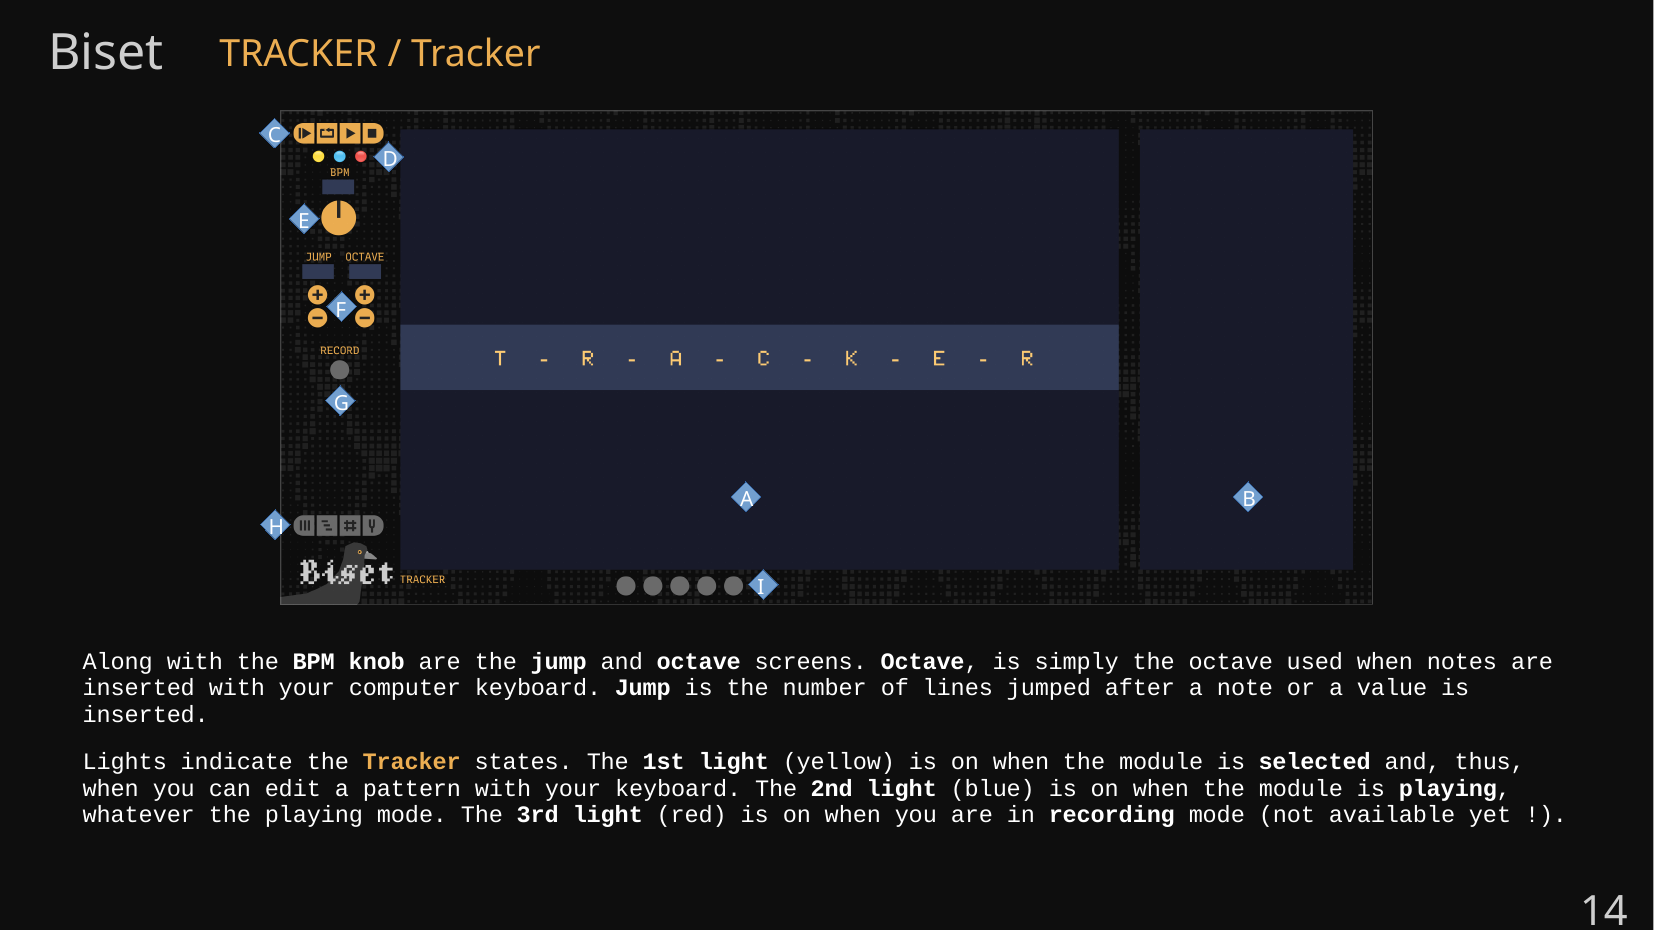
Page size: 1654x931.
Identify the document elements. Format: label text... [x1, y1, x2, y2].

text_box 14 [1565, 873, 1654, 931]
title Biset [5, 23, 207, 77]
text_box D [367, 137, 412, 178]
text_box E [283, 199, 325, 239]
text_box TRACKER / Tracker [204, 19, 680, 216]
text_box B [1227, 476, 1270, 517]
list Along with the BPM knob are the jump and octave screens. Octave, is simply the octave used when notes are inserted with your computer keyboard. Jump is the number of lines jumped after a note or a value is inserted. Lights indicate the Tracker states. The 1st light (yellow) is on when the module is selected and, thus, when you can edit a pattern with your keyboard. The 2nd light (blue) is on when the module is playing, whatever the playing mode. The 3rd light (red) is on when you are in recording mode (not available yet !). [82, 649, 1571, 859]
text_box A [725, 476, 769, 517]
text_box H [253, 504, 298, 545]
text_box G [318, 380, 363, 421]
text_box C [253, 113, 296, 154]
picture [280, 110, 1373, 605]
text_box I [742, 564, 786, 605]
text_box F [320, 287, 362, 328]
